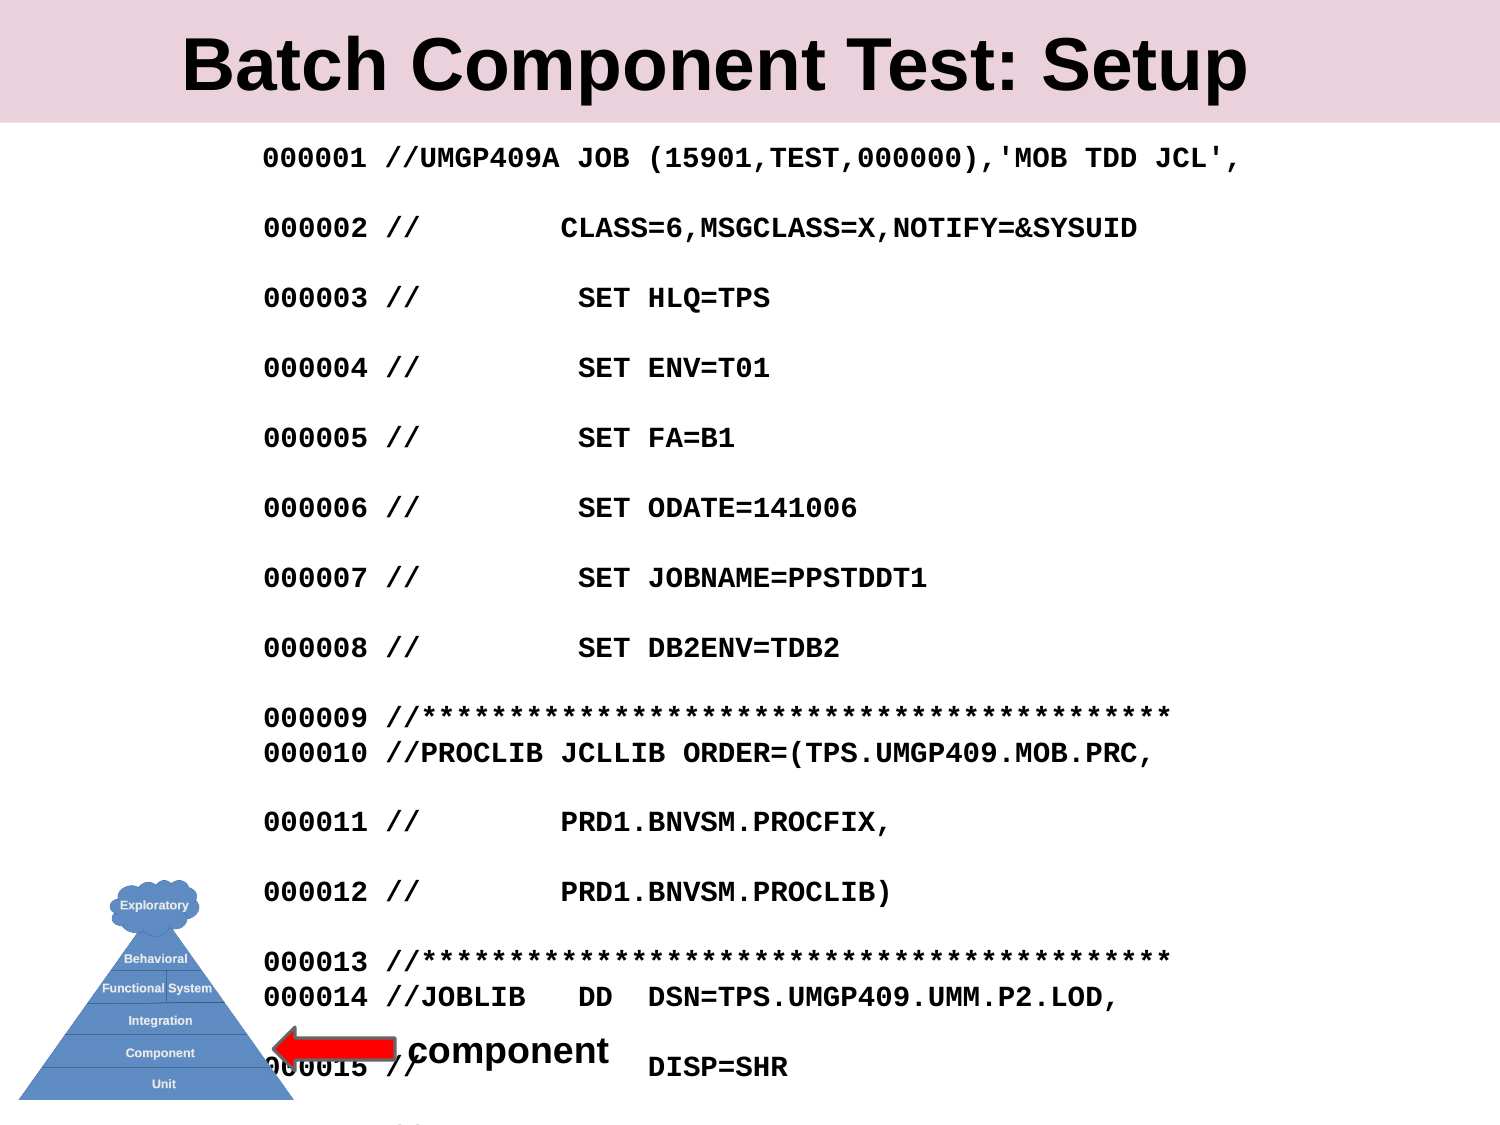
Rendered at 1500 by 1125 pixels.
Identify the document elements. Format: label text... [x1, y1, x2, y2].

text_box 000001 //UMGP409A JOB (15901,TEST,000000),'MOB TDD JCL', 000002 // CLASS=6,MSGCLASS=X,NOTIFY=&SYSUID 000003 // SET HLQ=TPS 000004 // SET ENV=T01 000005 // SET FA=B1 000006 // SET ODATE=141006 000007 // SET JOBNAME=PPSTDDT1 000008 // SET DB2ENV=TDB2 000009 //******************************************* 000010 //PROCLIB JCLLIB ORDER=(TPS.UMGP409.MOB.PRC, 000011 // PRD1.BNVSM.PROCFIX, 000012 // PRD1.BNVSM.PROCLIB) 000013 //******************************************* 000014 //JOBLIB DD DSN=TPS.UMGP409.UMM.P2.LOD, 000015 // DISP=SHR 000016 // DD DSN=PRD1.BNVSM.LOADFIX, 000017 // DISP=SHR 000018 // DD DSN=PRD1.BNVSM.PPS.LOADLIB, 000019 // DISP=SHR 000020 // DD DSN=PRD1.BNVSM.PTSA.LOADLIB, 000021 // DISP=SHR 000022 // DD DSN=&DB2ENV.GRP.RUNLIB.LOAD, 000023 // DISP=SHR 000024 // DD DSN=&DB2ENV.GRP.SDSNLOAD, 000025 // DISP=SHR [230, 123, 1346, 1088]
picture [18, 880, 294, 1100]
text_box [273, 1027, 392, 1071]
text_box Batch Component Test: Setup [0, 0, 1500, 123]
text_box component [392, 1010, 632, 1078]
